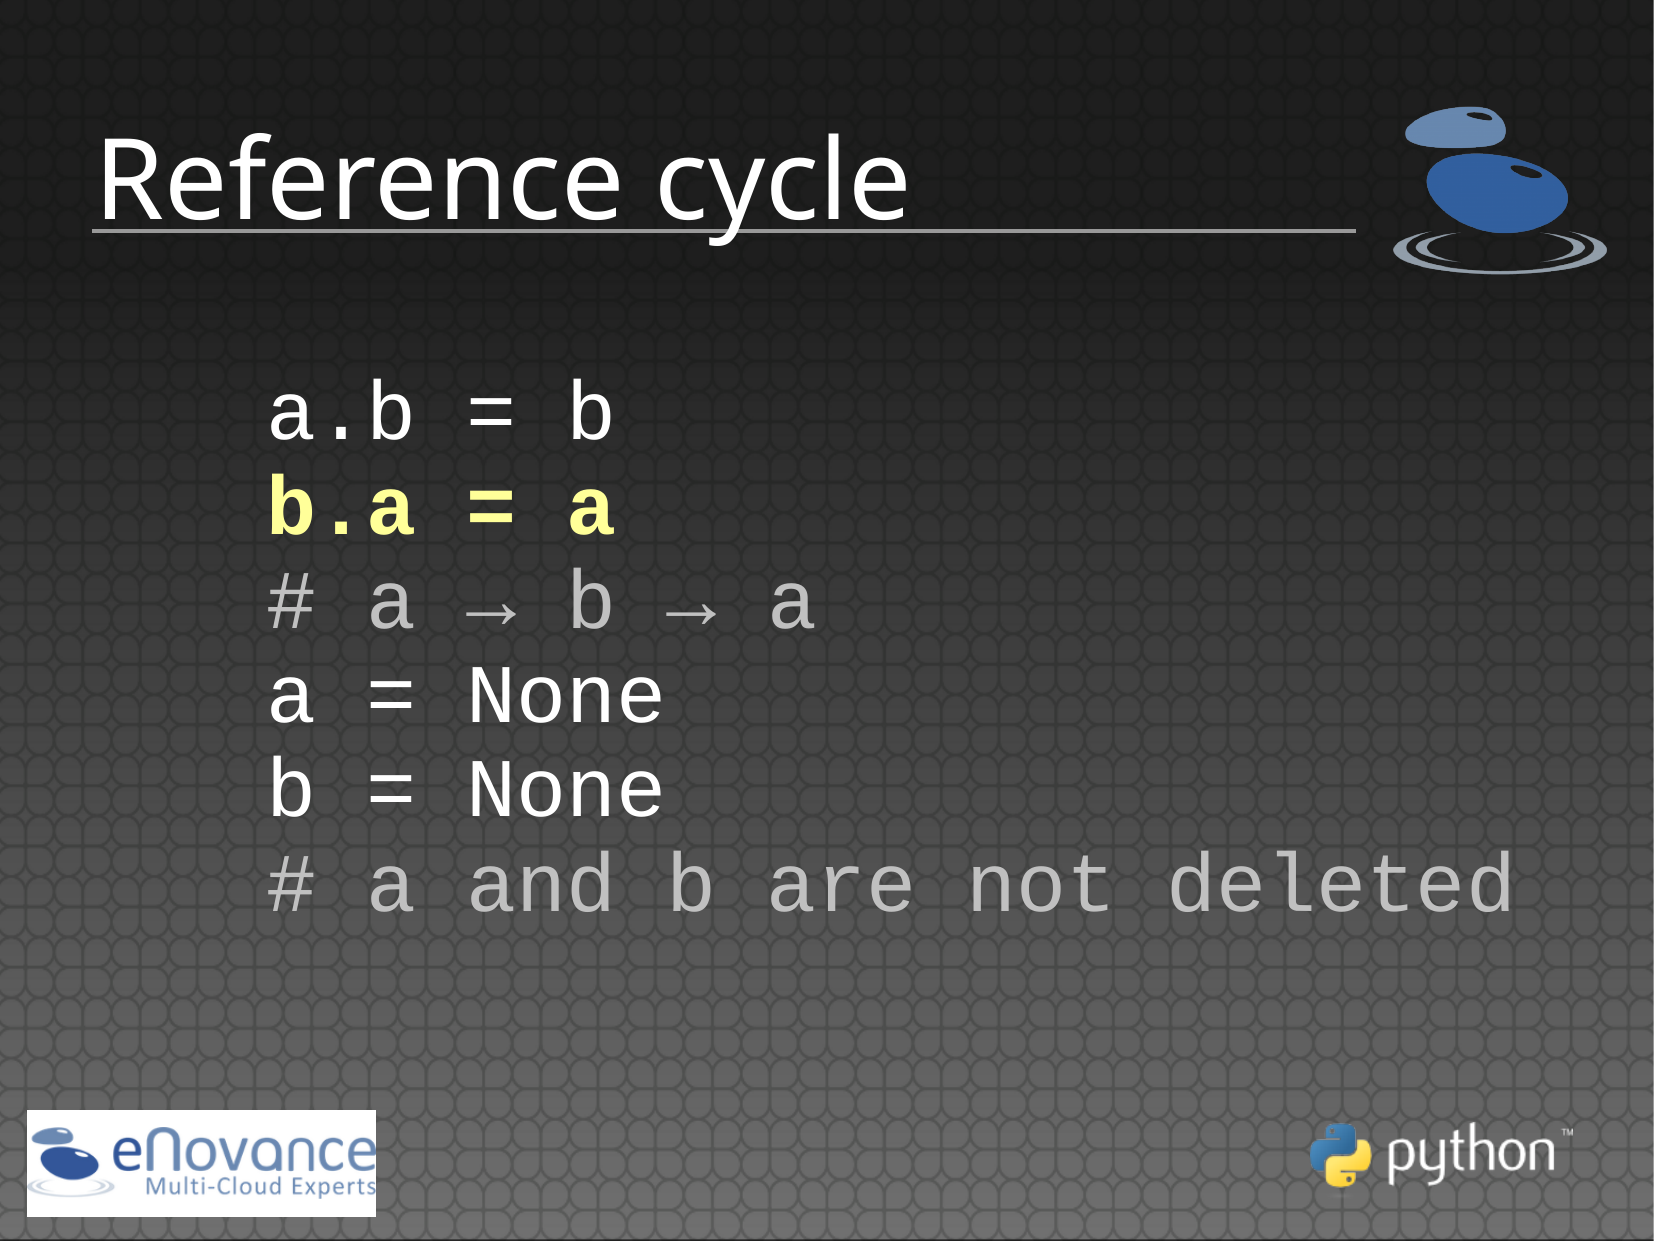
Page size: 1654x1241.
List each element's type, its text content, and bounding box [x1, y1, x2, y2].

title Reference cycle [94, 100, 1426, 251]
list a.b = b b.a = a # a → b → a a = None b = None # a and b are not deleted [266, 370, 1522, 937]
picture [0, 0, 1654, 1241]
